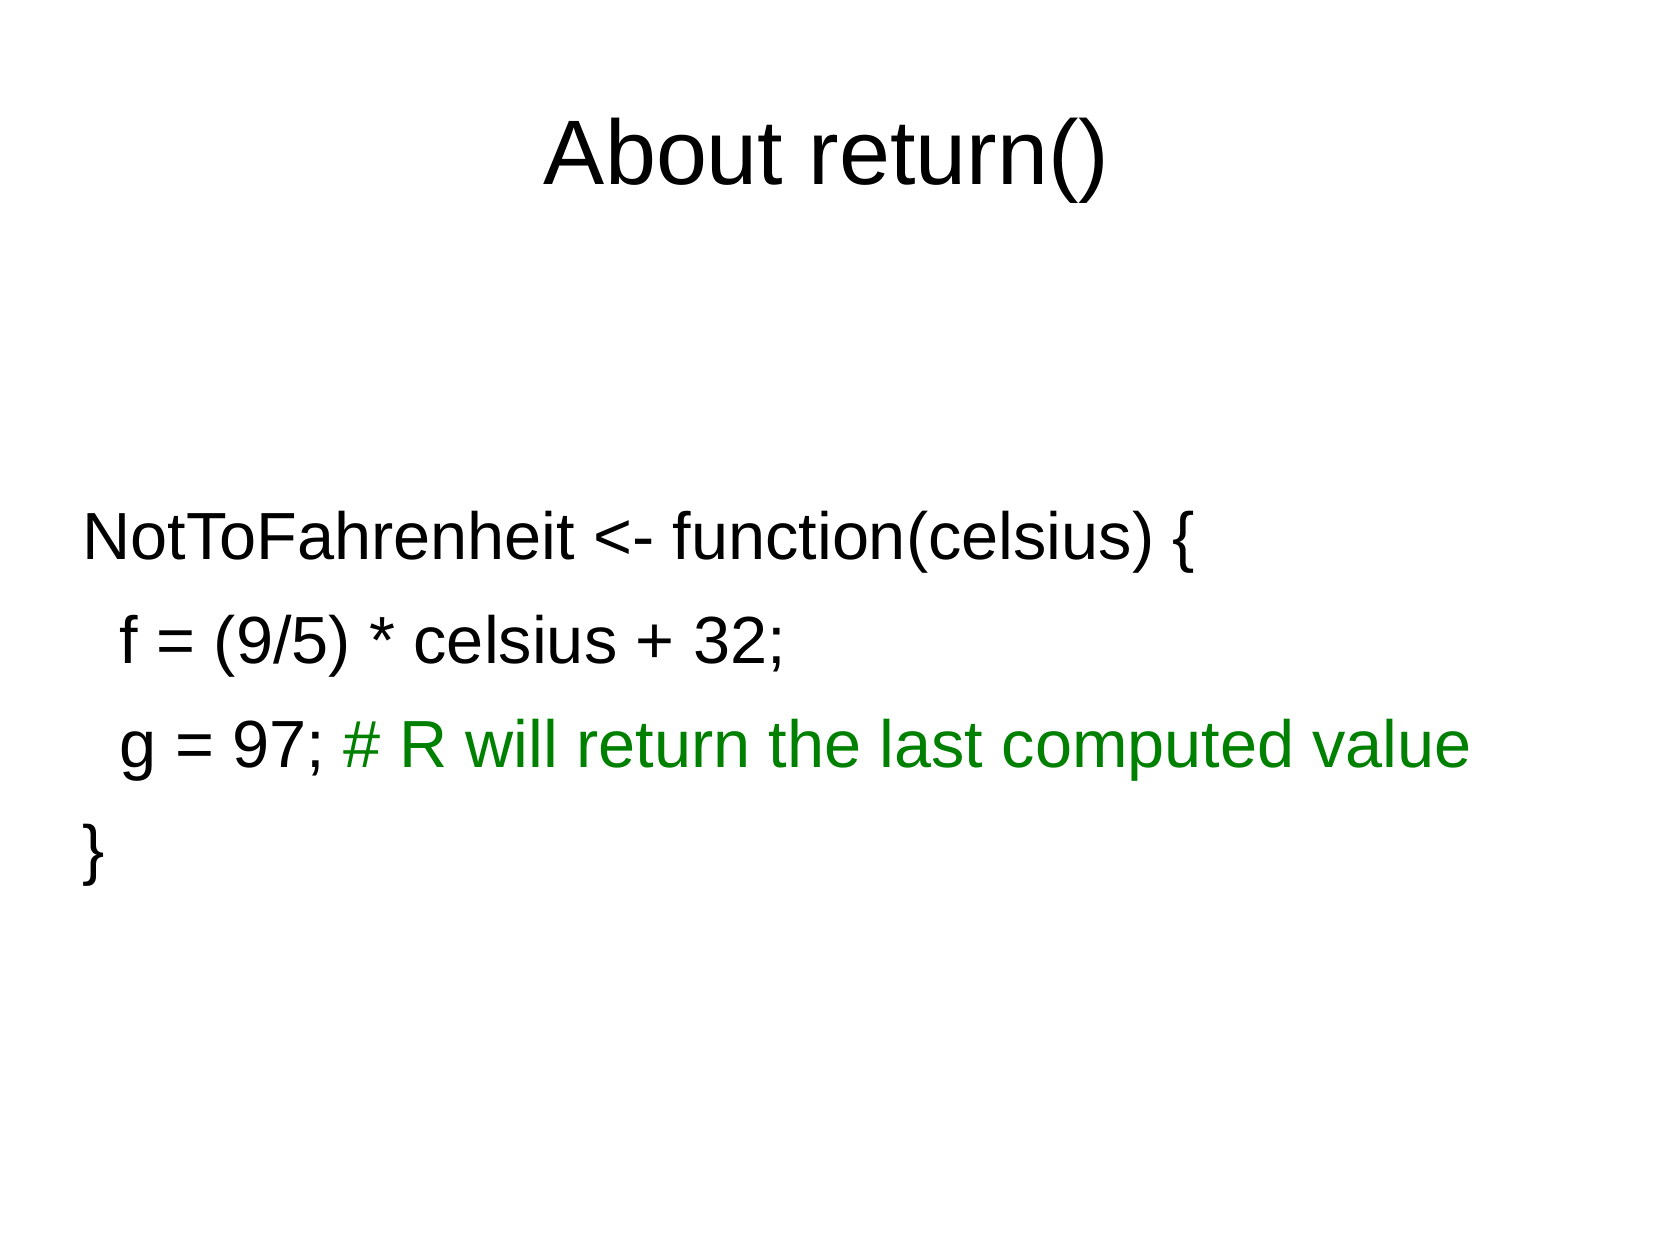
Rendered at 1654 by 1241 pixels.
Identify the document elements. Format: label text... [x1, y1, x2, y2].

list NotToFahrenheit <- function(celsius) { f = (9/5) * celsius + 32; g = 97; # R will return the last computed value } [82, 290, 1538, 1010]
title About return() [82, 49, 1571, 257]
